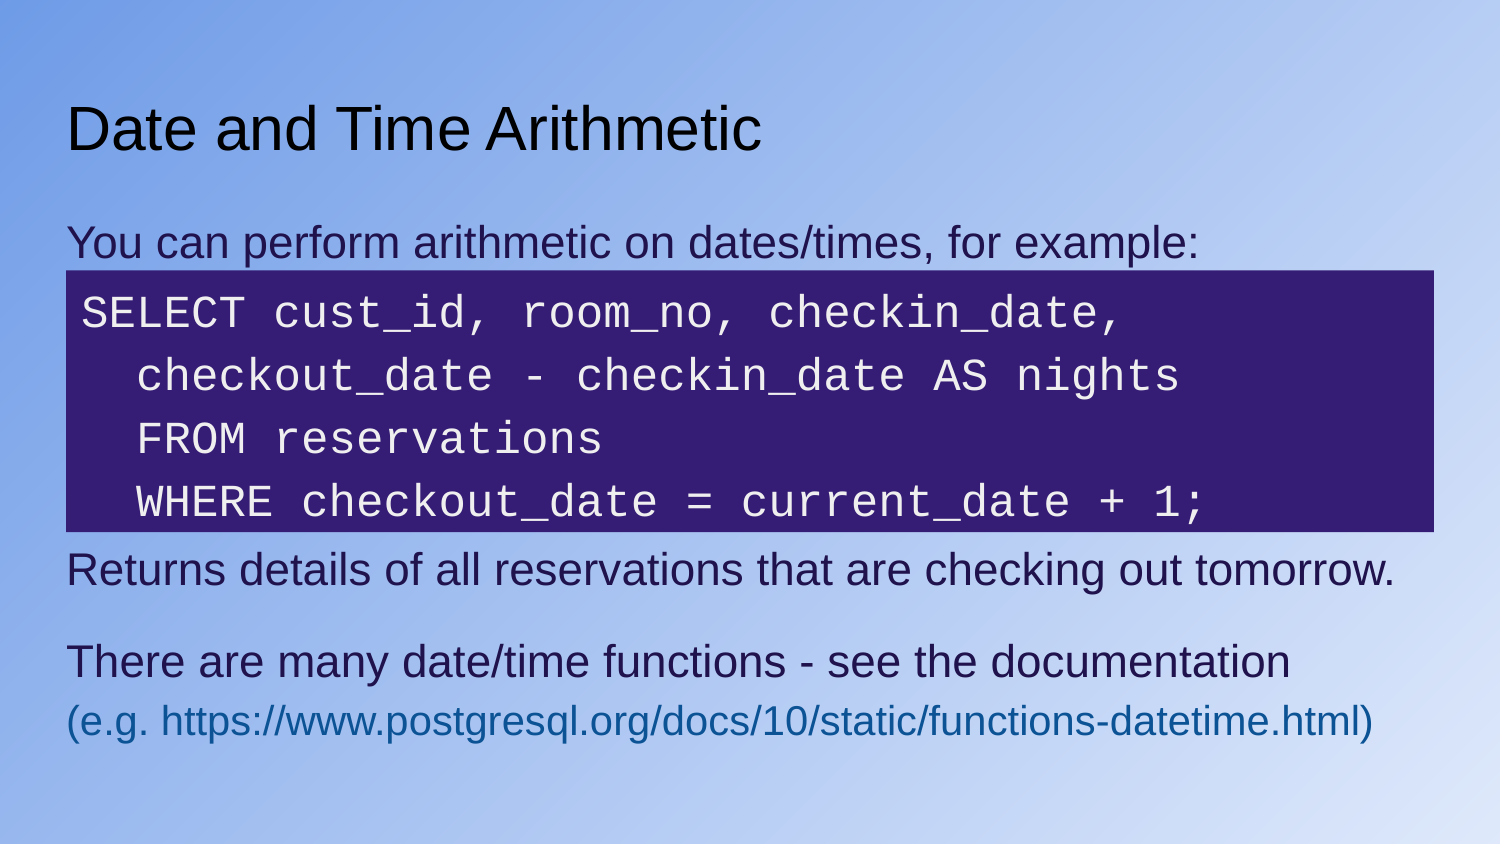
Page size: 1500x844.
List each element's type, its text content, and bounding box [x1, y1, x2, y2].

title Date and Time Arithmetic [51, 72, 1449, 167]
list You can perform arithmetic on dates/times, for example: Returns details of all reservations that are checking out tomorrow. There are many date/time functions - see the documentation (e.g. https://www.postgresql.org/docs/10/static/functions-datetime.html) [51, 189, 1449, 750]
text_box SELECT cust_id, room_no, checkin_date, checkout_date - checkin_date AS nights FROM reservations WHERE checkout_date = current_date + 1; [66, 270, 1434, 533]
